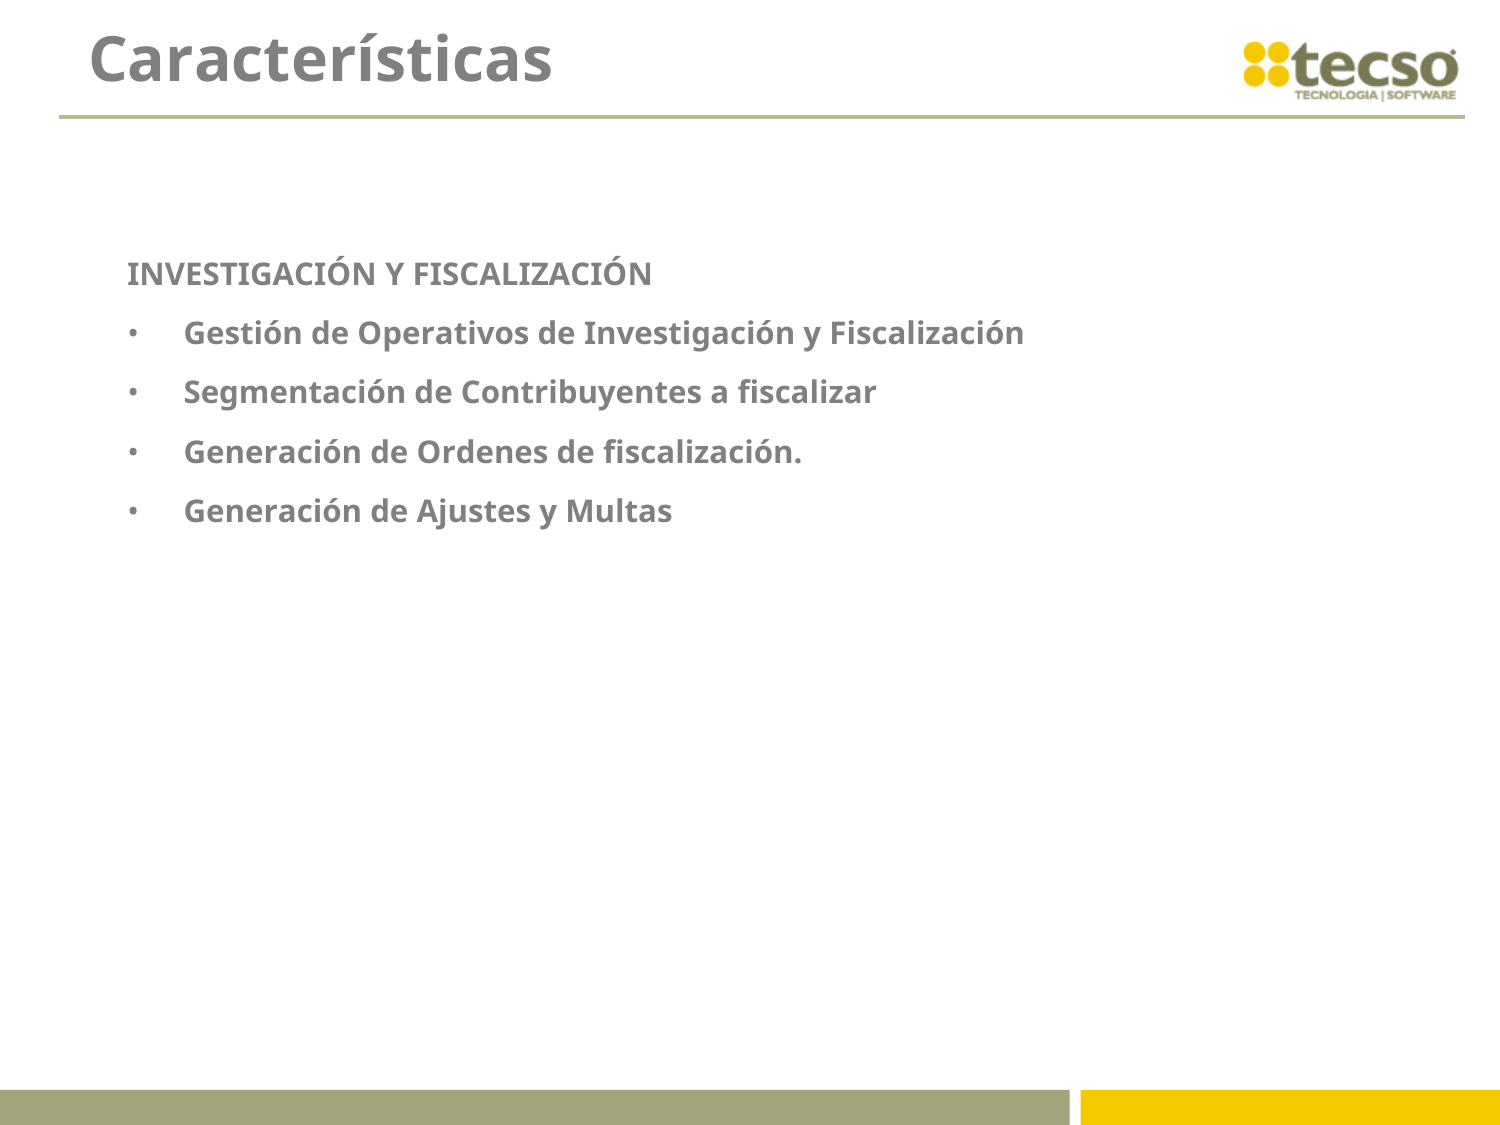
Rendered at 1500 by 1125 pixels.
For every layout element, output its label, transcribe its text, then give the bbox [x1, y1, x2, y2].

title Características [73, 6, 1238, 211]
picture [1244, 42, 1459, 102]
list INVESTIGACIÓN Y FISCALIZACIÓN Gestión de Operativos de Investigación y Fiscalización Segmentación de Contribuyentes a fiscalizar Generación de Ordenes de fiscalización. Generación de Ajustes y Multas [112, 184, 1426, 1013]
